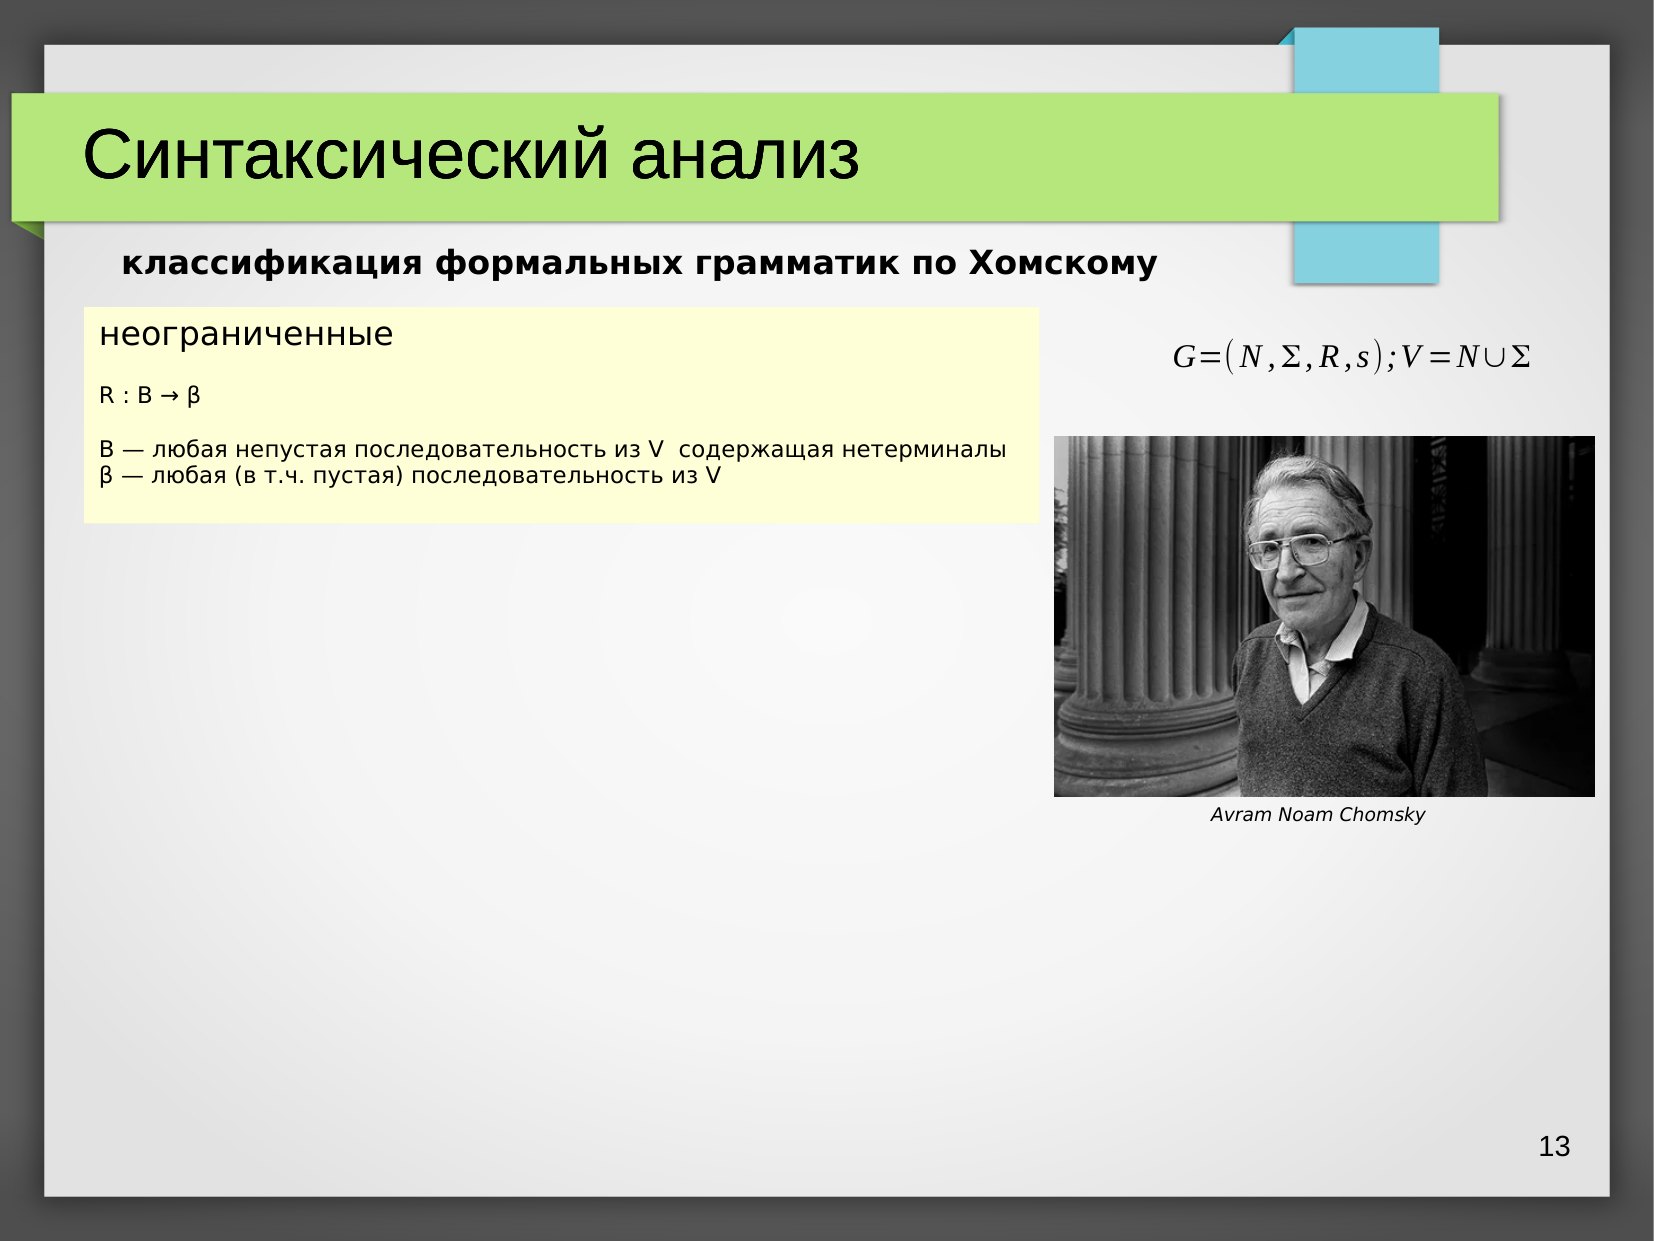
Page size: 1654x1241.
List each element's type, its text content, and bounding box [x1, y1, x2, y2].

text_box классификация формальных грамматик по Хомскому [106, 236, 1229, 290]
chart [1166, 337, 1537, 378]
title Синтаксический анализ [82, 114, 993, 194]
text_box Avram Noam Chomsky [1196, 797, 1468, 845]
picture [0, 0, 1654, 1241]
text_box неограниченные R : B → β B — любая непустая последовательность из V содержащая нетерминалы β — любая (в т.ч. пустая) последовательность из V [84, 307, 1040, 524]
